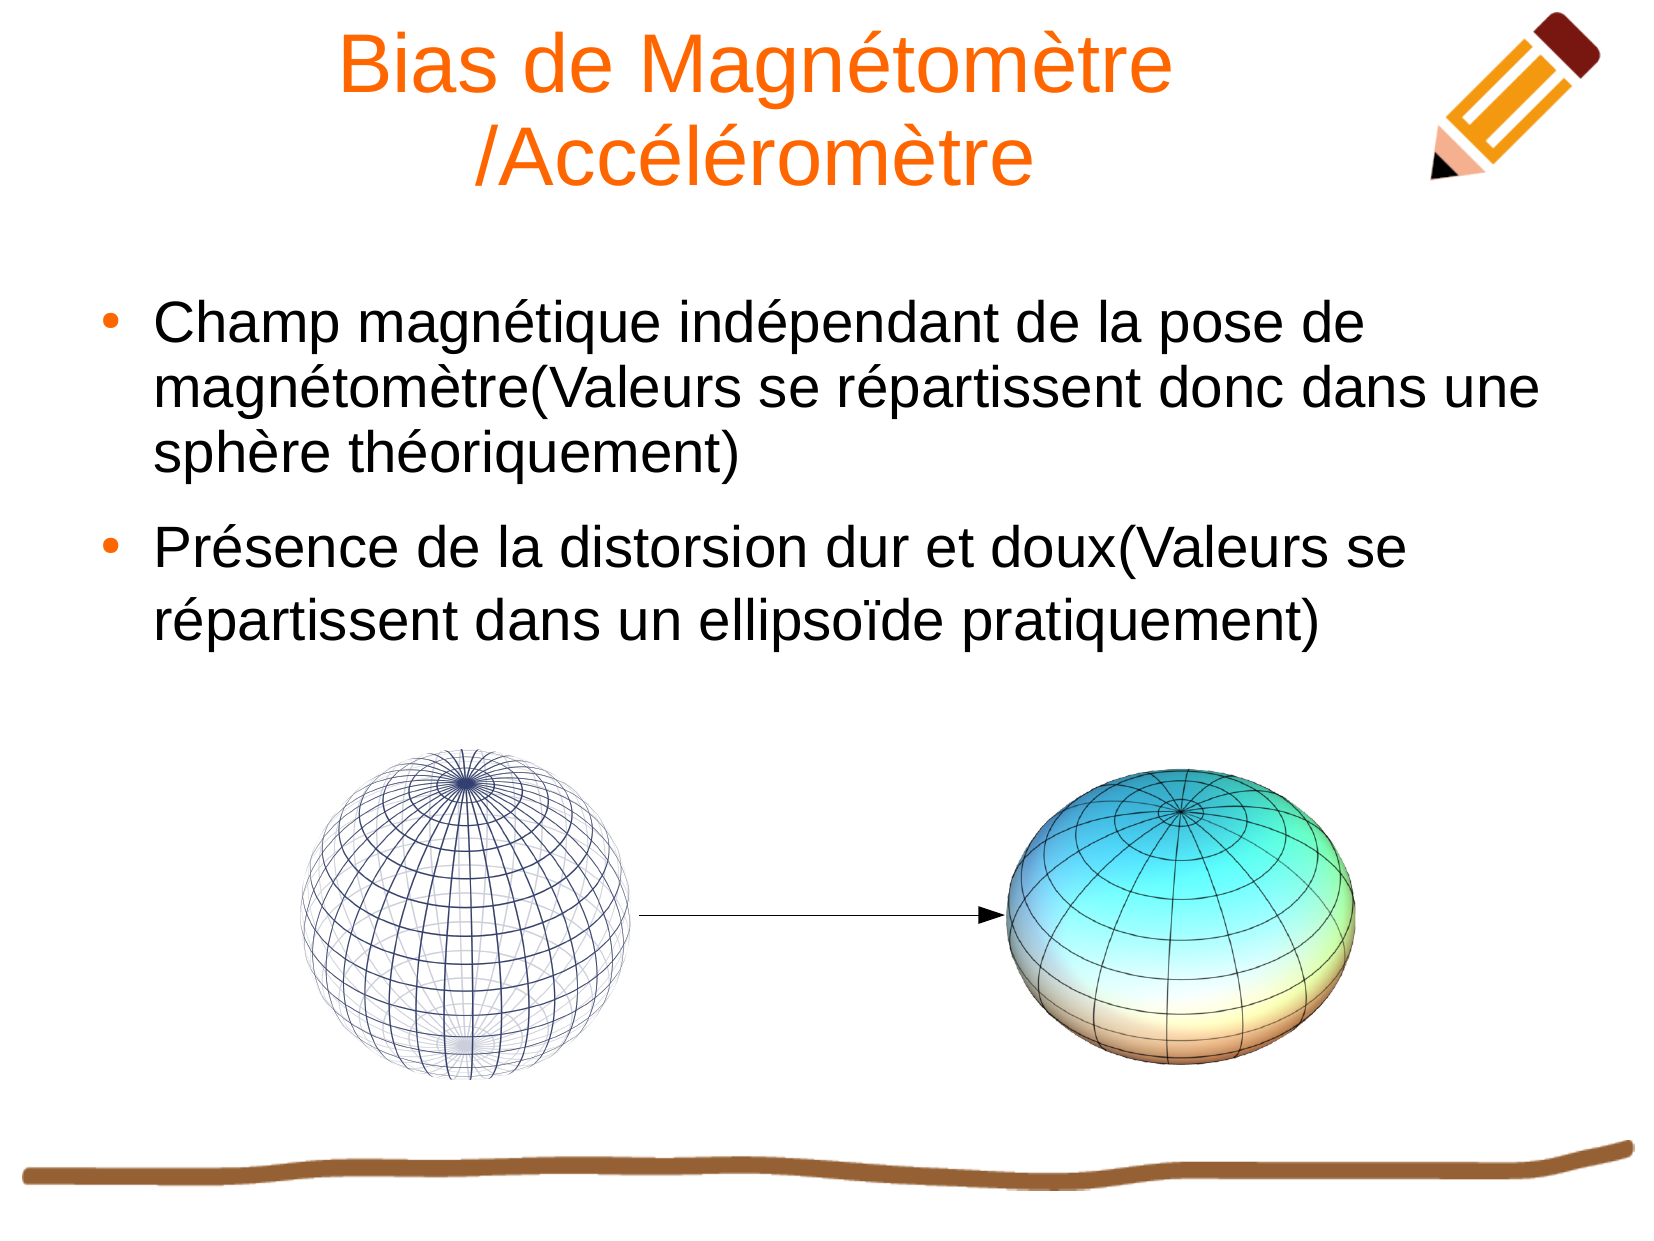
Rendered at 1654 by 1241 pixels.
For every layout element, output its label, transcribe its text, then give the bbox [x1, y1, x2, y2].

picture [1430, 12, 1601, 181]
list Champ magnétique indépendant de la pose de magnétomètre(Valeurs se répartissent donc dans une sphère théoriquement) Présence de la distorsion dur et doux(Valeurs se répartissent dans un ellipsoïde pratiquement) [82, 290, 1561, 1122]
picture [1005, 768, 1356, 1066]
title Bias de Magnétomètre /Accéléromètre [82, 17, 1430, 204]
picture [300, 749, 631, 1081]
picture [22, 1140, 1635, 1191]
